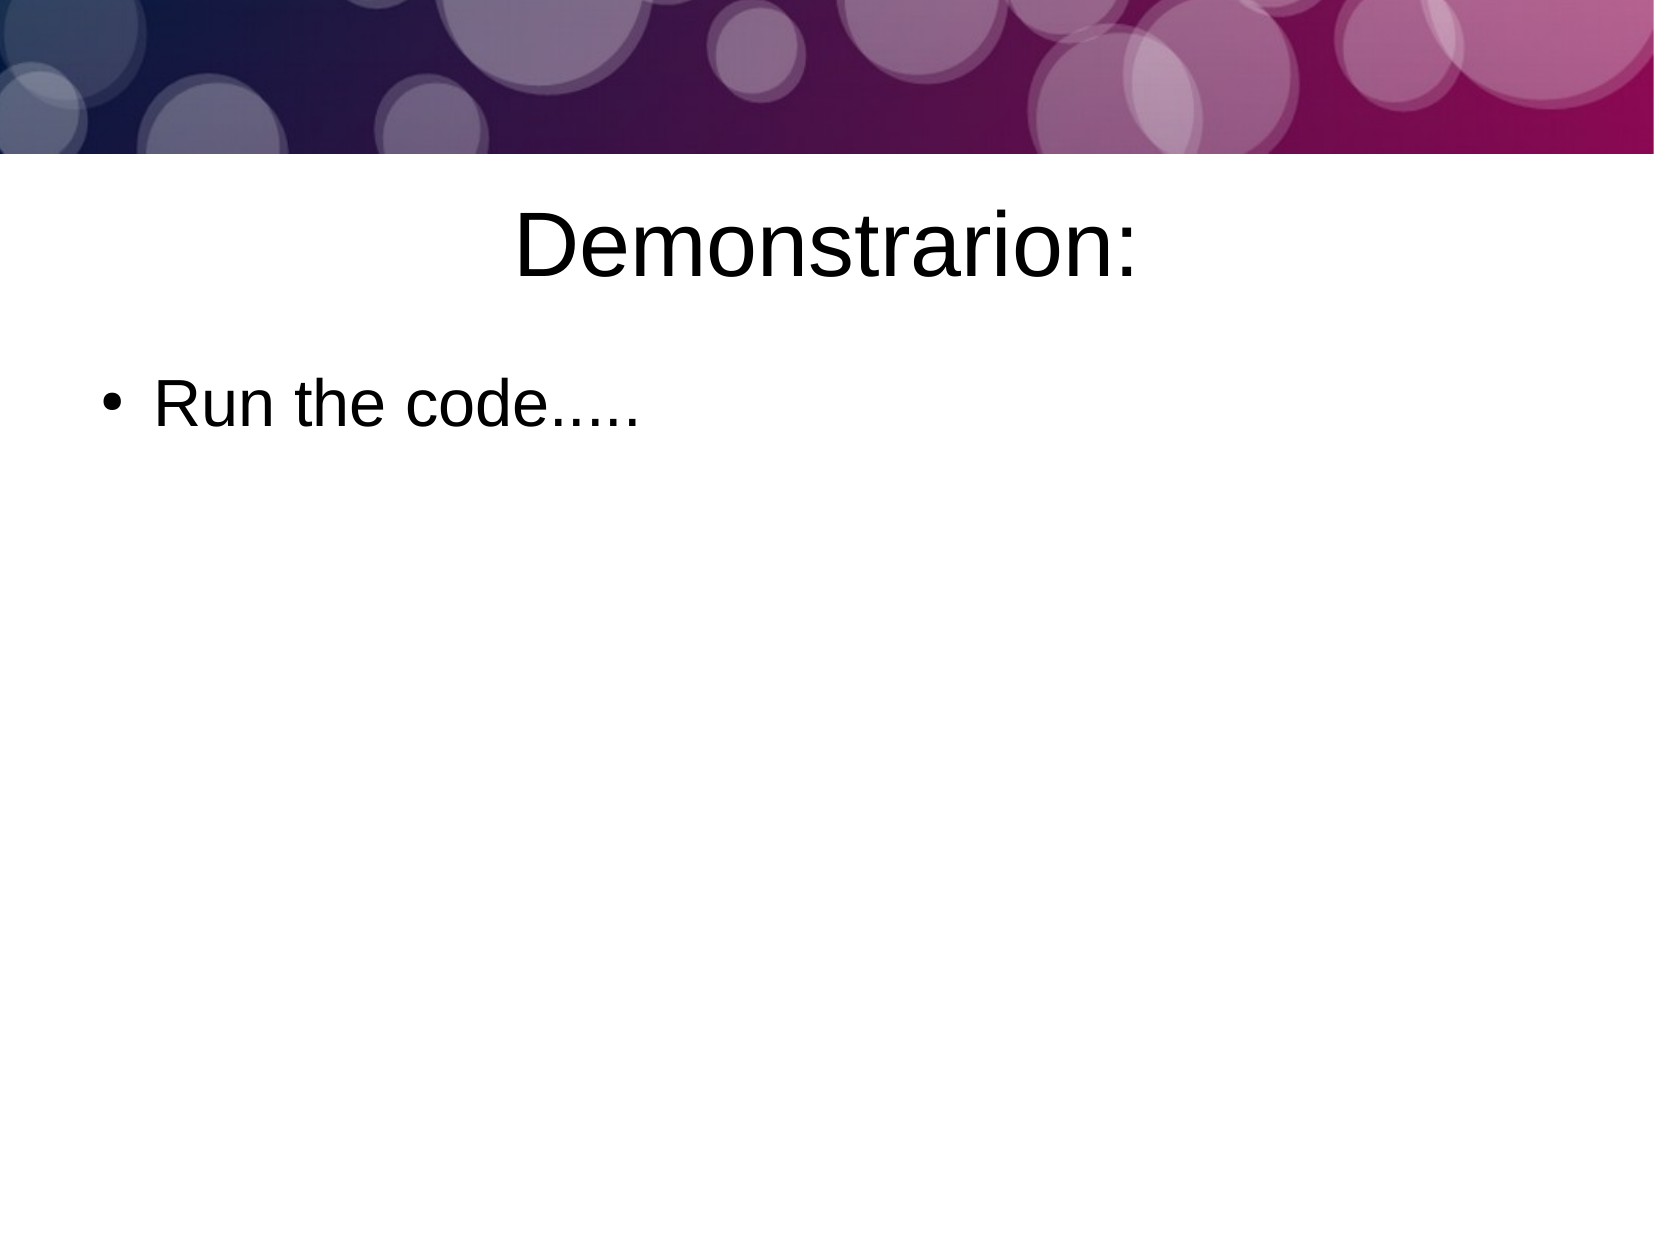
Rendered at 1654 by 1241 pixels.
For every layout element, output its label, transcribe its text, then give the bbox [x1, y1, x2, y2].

picture [0, 0, 1654, 154]
list Run the code..... [82, 366, 1571, 1087]
title Demonstrarion: [82, 159, 1571, 331]
